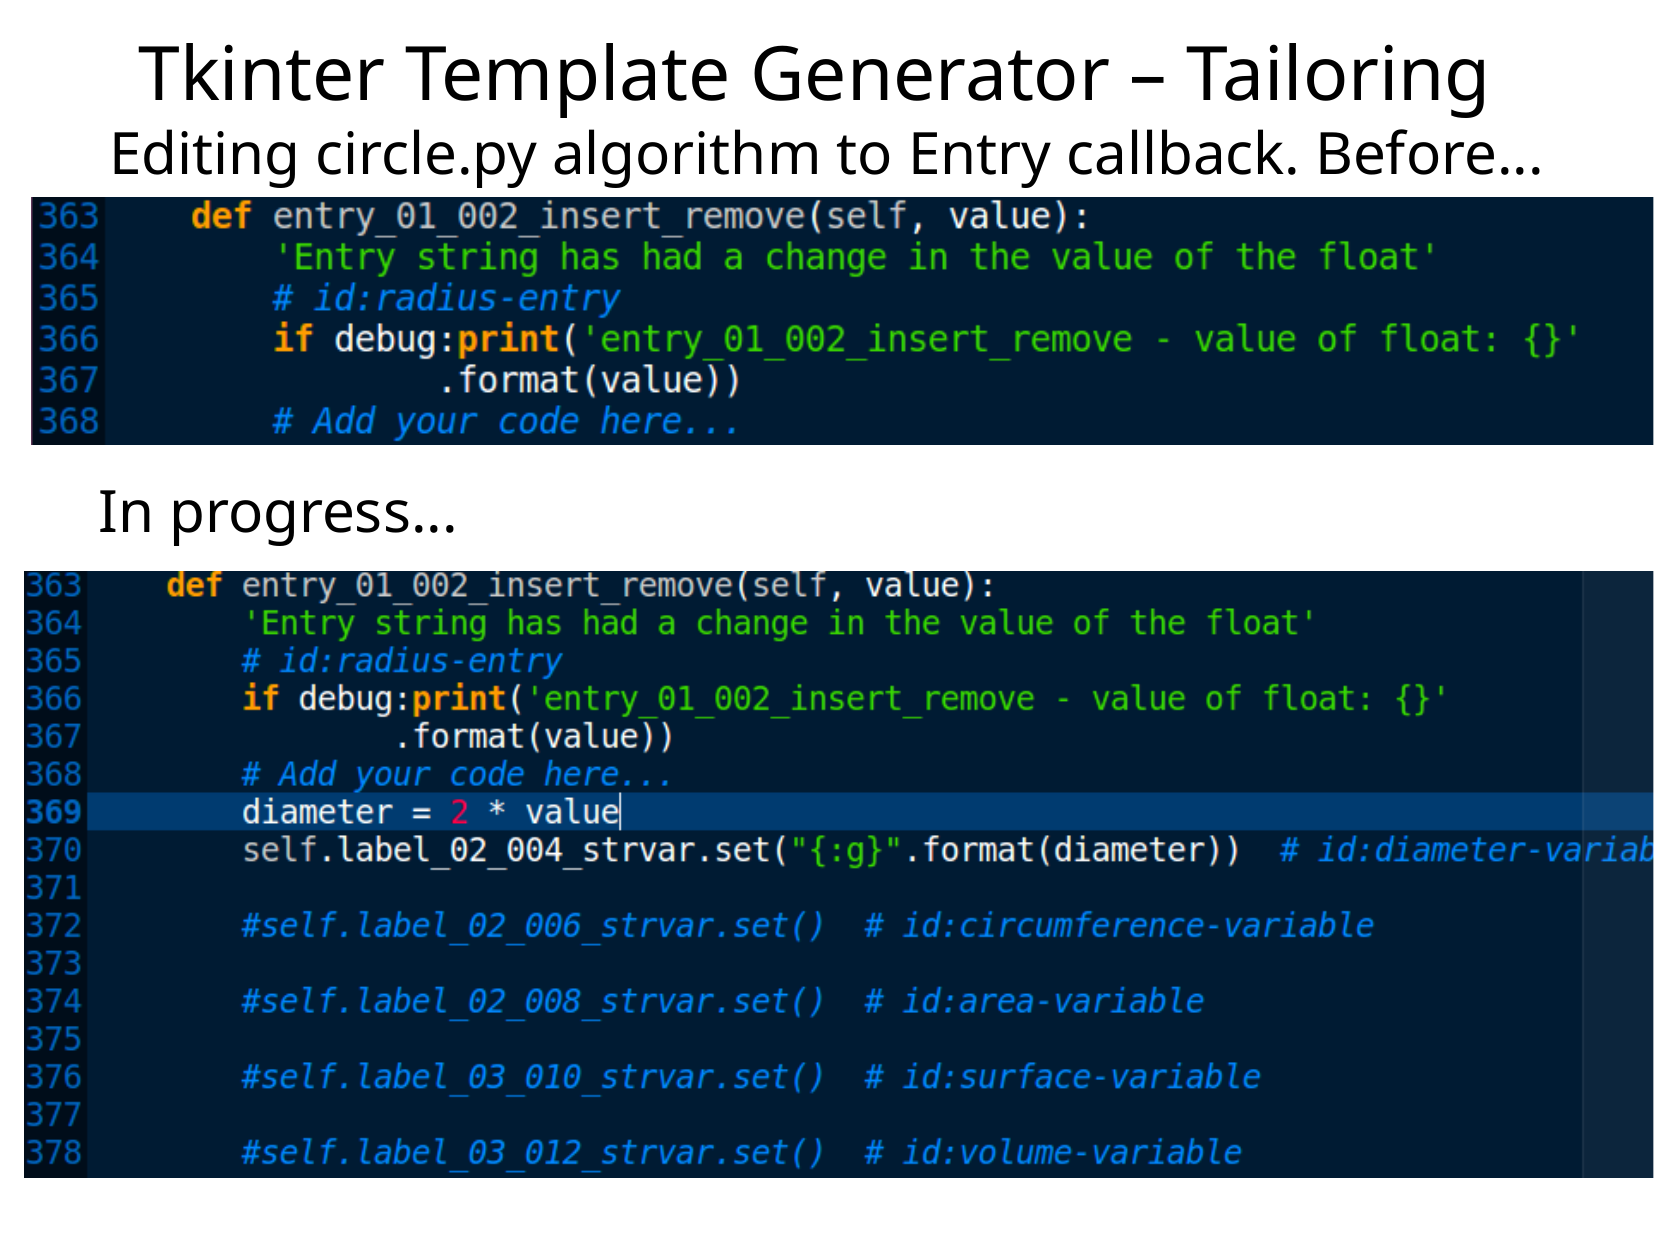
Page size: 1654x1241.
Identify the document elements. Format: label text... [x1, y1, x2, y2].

picture [24, 571, 1654, 1178]
title Tkinter Template Generator – Tailoring [70, 7, 1560, 137]
title In progress... [98, 464, 1587, 556]
picture [31, 197, 1654, 445]
title Editing circle.py algorithm to Entry callback. Before... [109, 106, 1598, 197]
